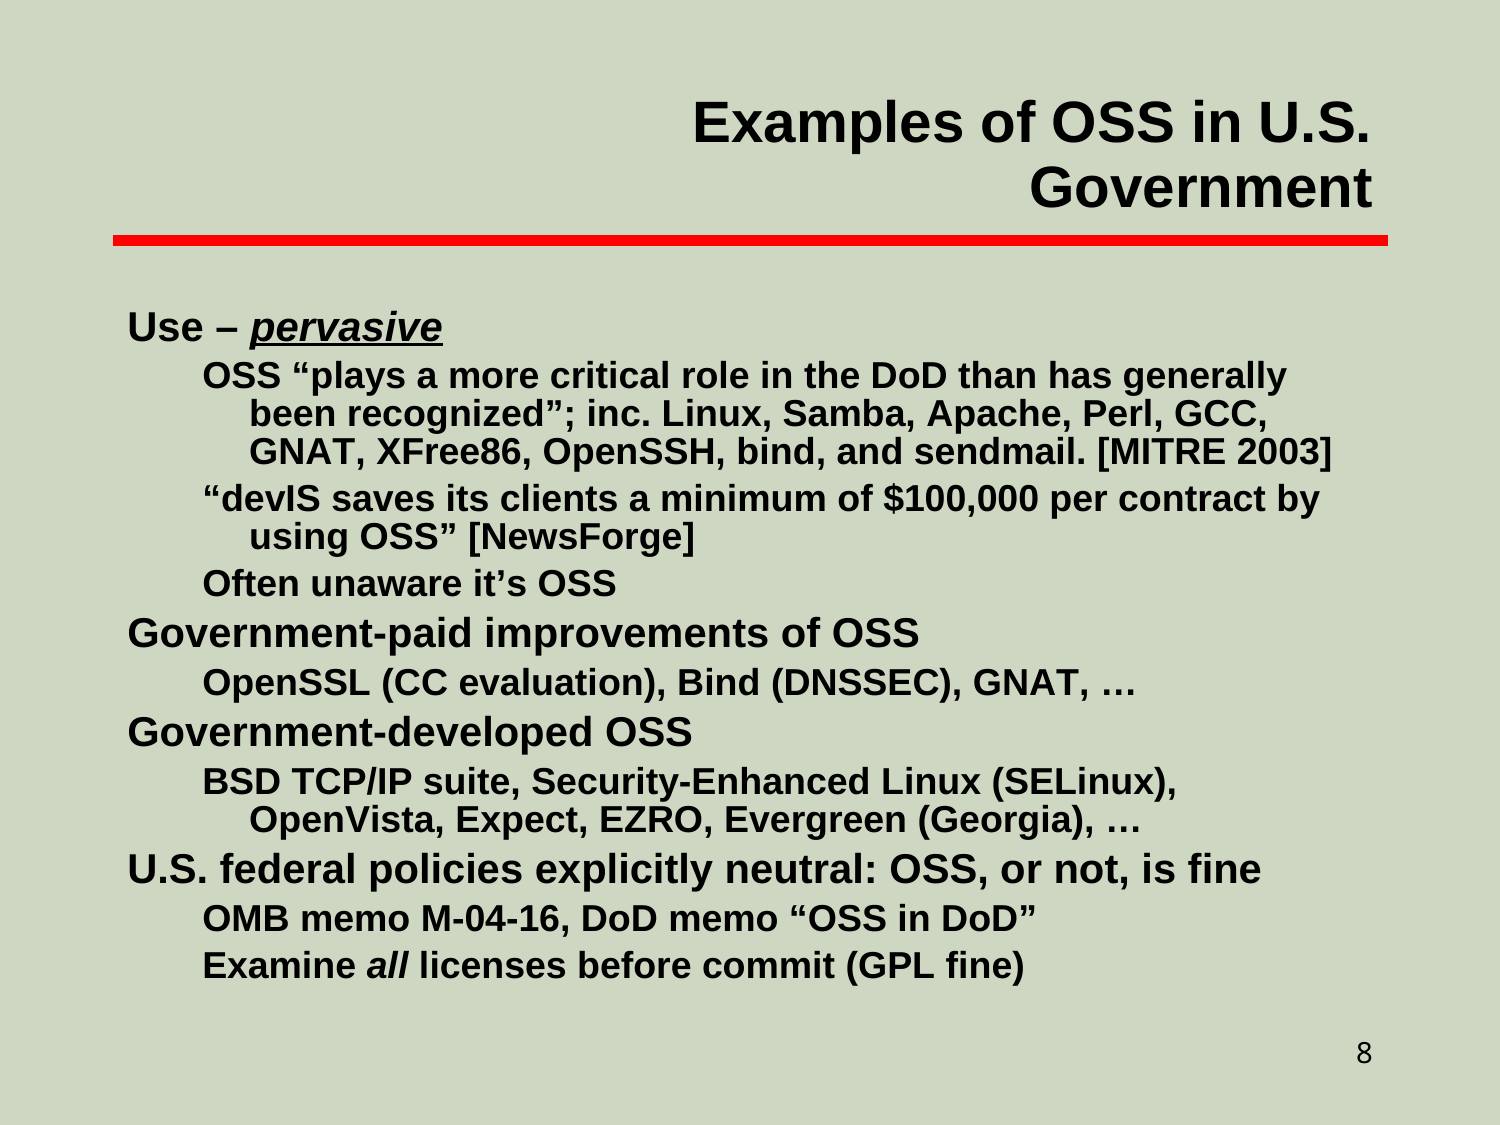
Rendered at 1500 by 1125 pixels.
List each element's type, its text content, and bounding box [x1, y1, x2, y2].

title Examples of OSS in U.S. Government [337, 77, 1388, 233]
list Use – pervasive OSS “plays a more critical role in the DoD than has generally been recognized”; inc. Linux, Samba, Apache, Perl, GCC, GNAT, XFree86, OpenSSH, bind, and sendmail. [MITRE 2003] “devIS saves its clients a minimum of $100,000 per contract by using OSS” [NewsForge] Often unaware it’s OSS Government-paid improvements of OSS OpenSSL (CC evaluation), Bind (DNSSEC), GNAT, … Government-developed OSS BSD TCP/IP suite, Security-Enhanced Linux (SELinux), OpenVista, Expect, EZRO, Evergreen (Georgia), … U.S. federal policies explicitly neutral: OSS, or not, is fine OMB memo M-04-16, DoD memo “OSS in DoD” Examine all licenses before commit (GPL fine) [112, 299, 1388, 1092]
